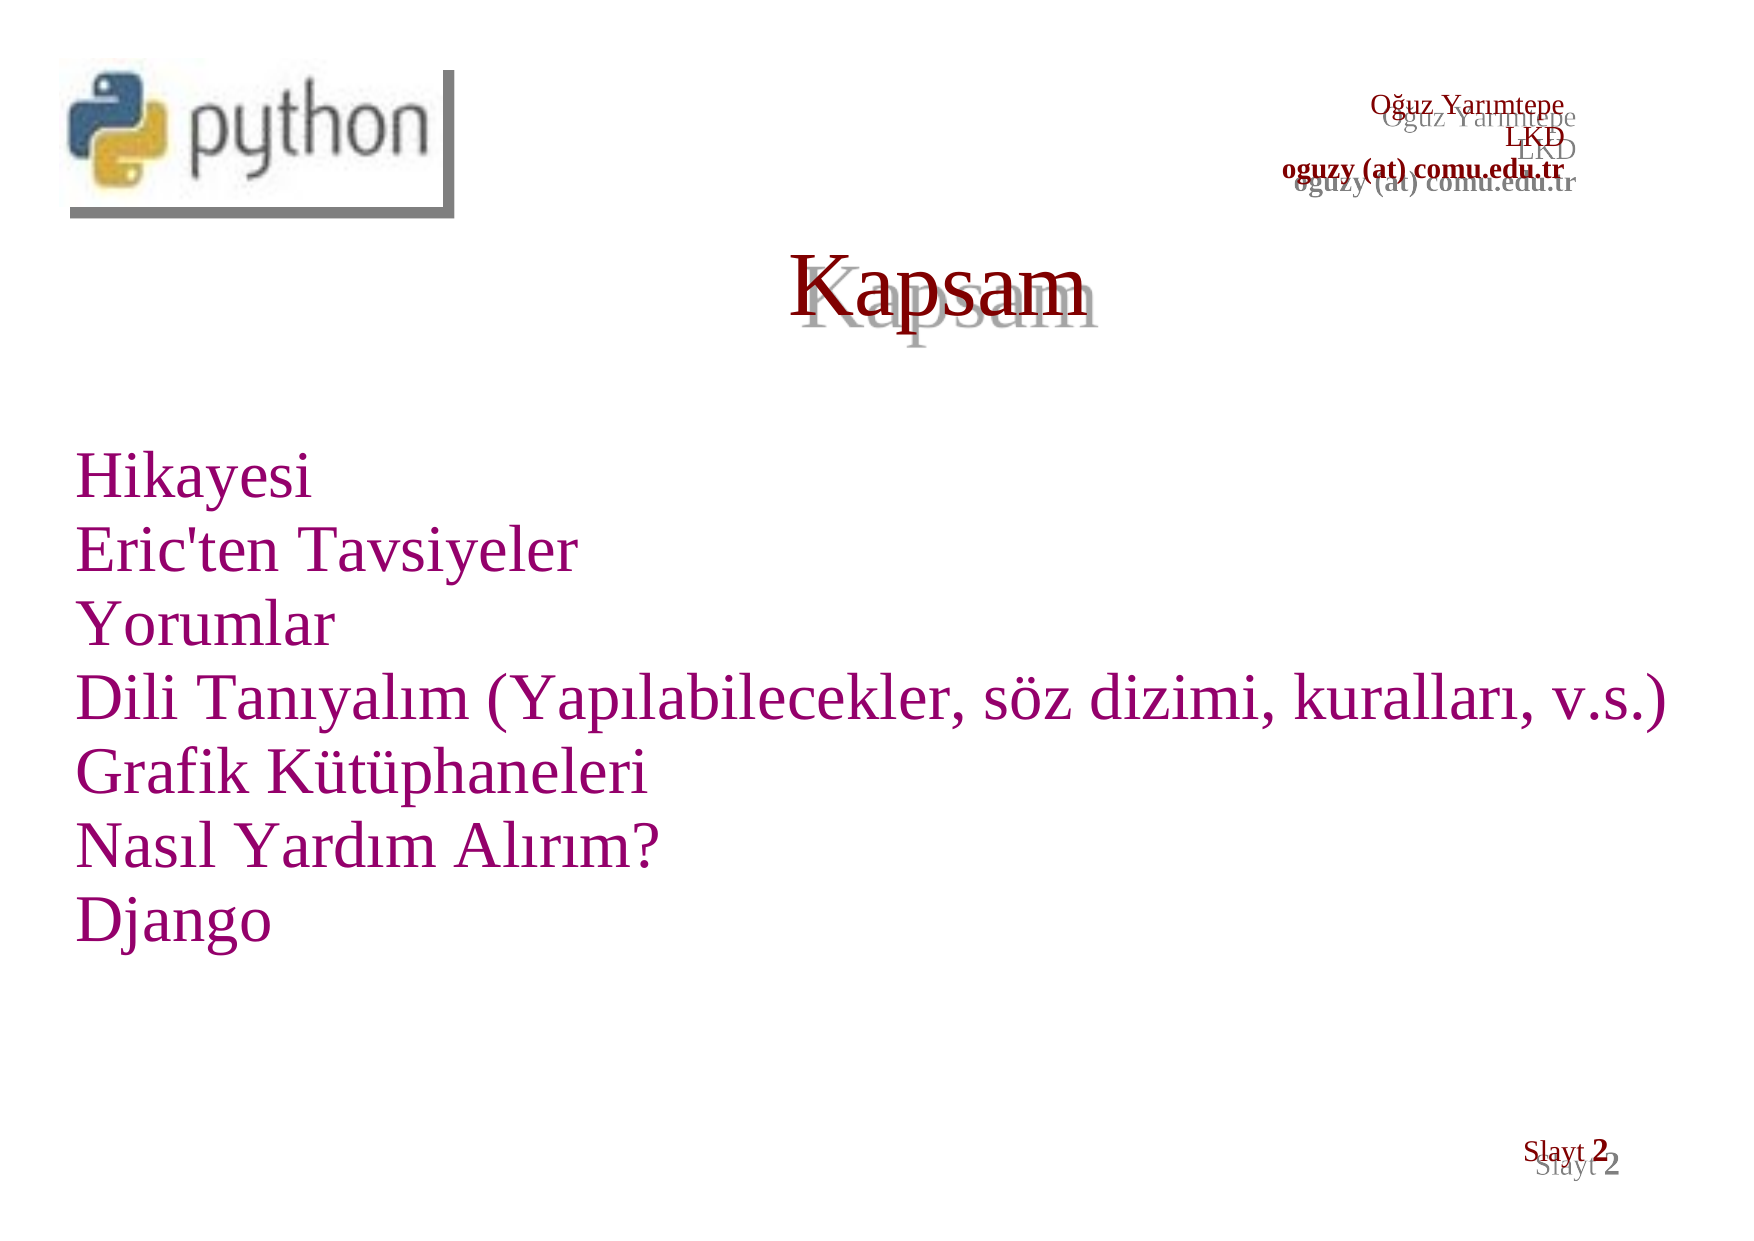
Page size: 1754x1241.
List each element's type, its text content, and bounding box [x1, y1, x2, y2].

subtitle Hikayesi Eric'ten Tavsiyeler Yorumlar Dili Tanıyalım (Yapılabilecekler, söz dizimi, kuralları, v.s.) Grafik Kütüphaneleri Nasıl Yardım Alırım? Django [59, 360, 1695, 1034]
title Kapsam [194, 214, 1684, 355]
picture [59, 58, 443, 207]
